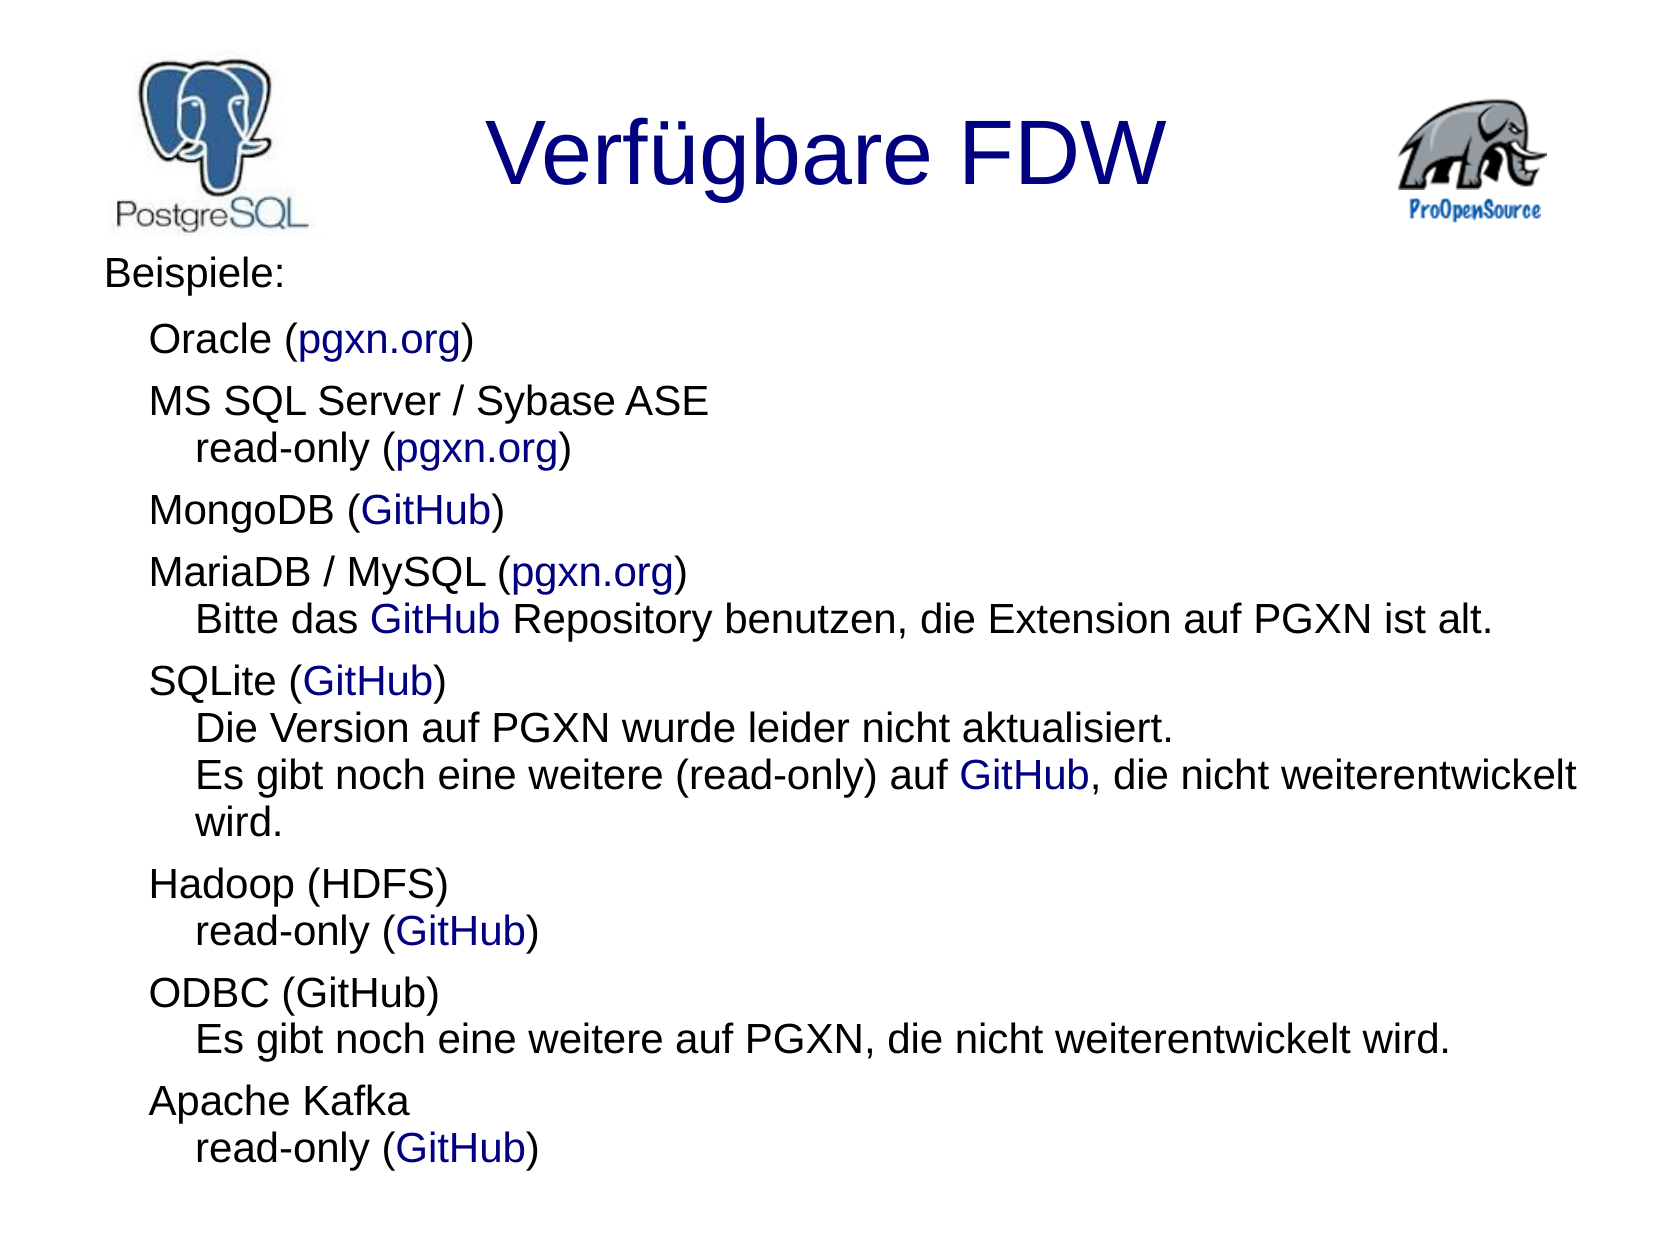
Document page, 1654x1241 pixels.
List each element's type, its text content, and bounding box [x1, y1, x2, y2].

picture [58, 50, 356, 237]
list Beispiele: Oracle (pgxn.org) MS SQL Server / Sybase ASE read-only (pgxn.org) MongoDB (GitHub) MariaDB / MySQL (pgxn.org) Bitte das GitHub Repository benutzen, die Extension auf PGXN ist alt. SQLite (GitHub) Die Version auf PGXN wurde leider nicht aktualisiert. Es gibt noch eine weitere (read-only) auf GitHub, die nicht weiterentwickelt wird. Hadoop (HDFS) read-only (GitHub) ODBC (GitHub) Es gibt noch eine weitere auf PGXN, die nicht weiterentwickelt wird. Apache Kafka read-only (GitHub) [59, 250, 1580, 1196]
title Verfügbare FDW [82, 49, 1571, 250]
picture [1396, 82, 1547, 233]
